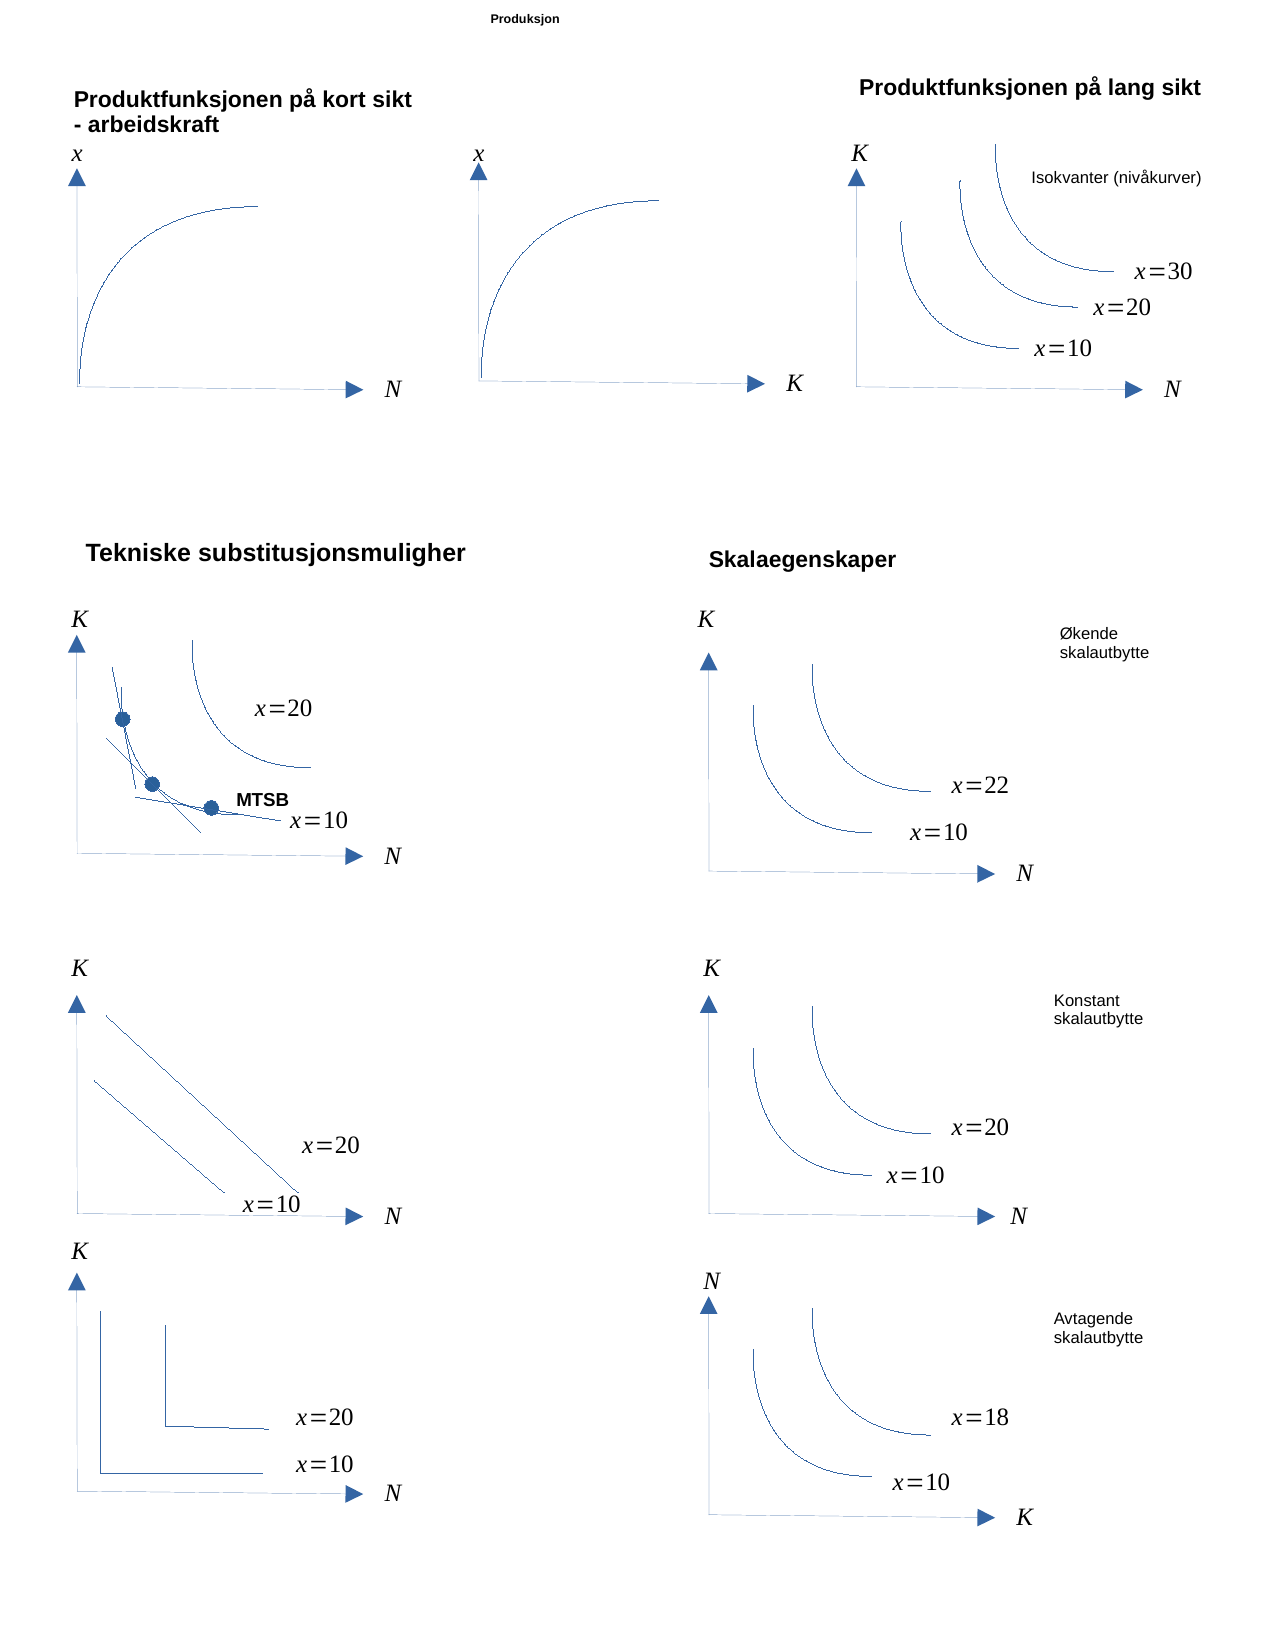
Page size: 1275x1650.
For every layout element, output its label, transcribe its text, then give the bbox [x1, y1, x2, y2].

text_box Økende skalautbytte [1044, 617, 1165, 670]
chart [1008, 1503, 1042, 1532]
chart [376, 1480, 410, 1508]
chart [1026, 334, 1100, 363]
text_box Avtagende skalautbytte [1039, 1302, 1159, 1355]
chart [1085, 293, 1159, 321]
chart [695, 1267, 729, 1296]
chart [1126, 257, 1200, 286]
text_box Isokvanter (nivåkurver) [1016, 161, 1217, 195]
chart [376, 842, 410, 871]
chart [63, 139, 90, 168]
chart [884, 1468, 958, 1497]
chart [288, 1403, 362, 1432]
text_box Produksjon [475, 4, 713, 104]
chart [294, 1131, 367, 1160]
chart [288, 1450, 361, 1479]
chart [376, 1202, 410, 1231]
text_box Konstant skalautbytte [1039, 983, 1159, 1036]
chart [1008, 860, 1042, 888]
chart [778, 369, 812, 398]
text_box [203, 800, 219, 816]
text_box Produktfunksjonen på kort sikt - arbeidskraft [59, 79, 599, 171]
text_box Tekniske substitusjonsmuligher [70, 531, 606, 592]
chart [878, 1161, 952, 1189]
chart [943, 771, 1017, 800]
chart [63, 1237, 97, 1266]
chart [465, 139, 492, 168]
chart [695, 954, 729, 983]
chart [943, 1113, 1017, 1142]
text_box Produktfunksjonen på lang sikt [844, 67, 1275, 125]
chart [63, 954, 97, 983]
chart [246, 694, 320, 723]
text_box Skalaegenskaper [693, 539, 1010, 597]
chart [1156, 375, 1189, 404]
chart [63, 606, 97, 634]
chart [235, 1190, 308, 1219]
text_box [115, 711, 131, 727]
chart [689, 606, 723, 652]
chart [376, 375, 410, 404]
text_box [144, 776, 160, 792]
chart [1002, 1202, 1036, 1231]
chart [843, 139, 876, 168]
chart [943, 1403, 1017, 1432]
chart [902, 818, 976, 847]
text_box MTSB [221, 782, 404, 861]
